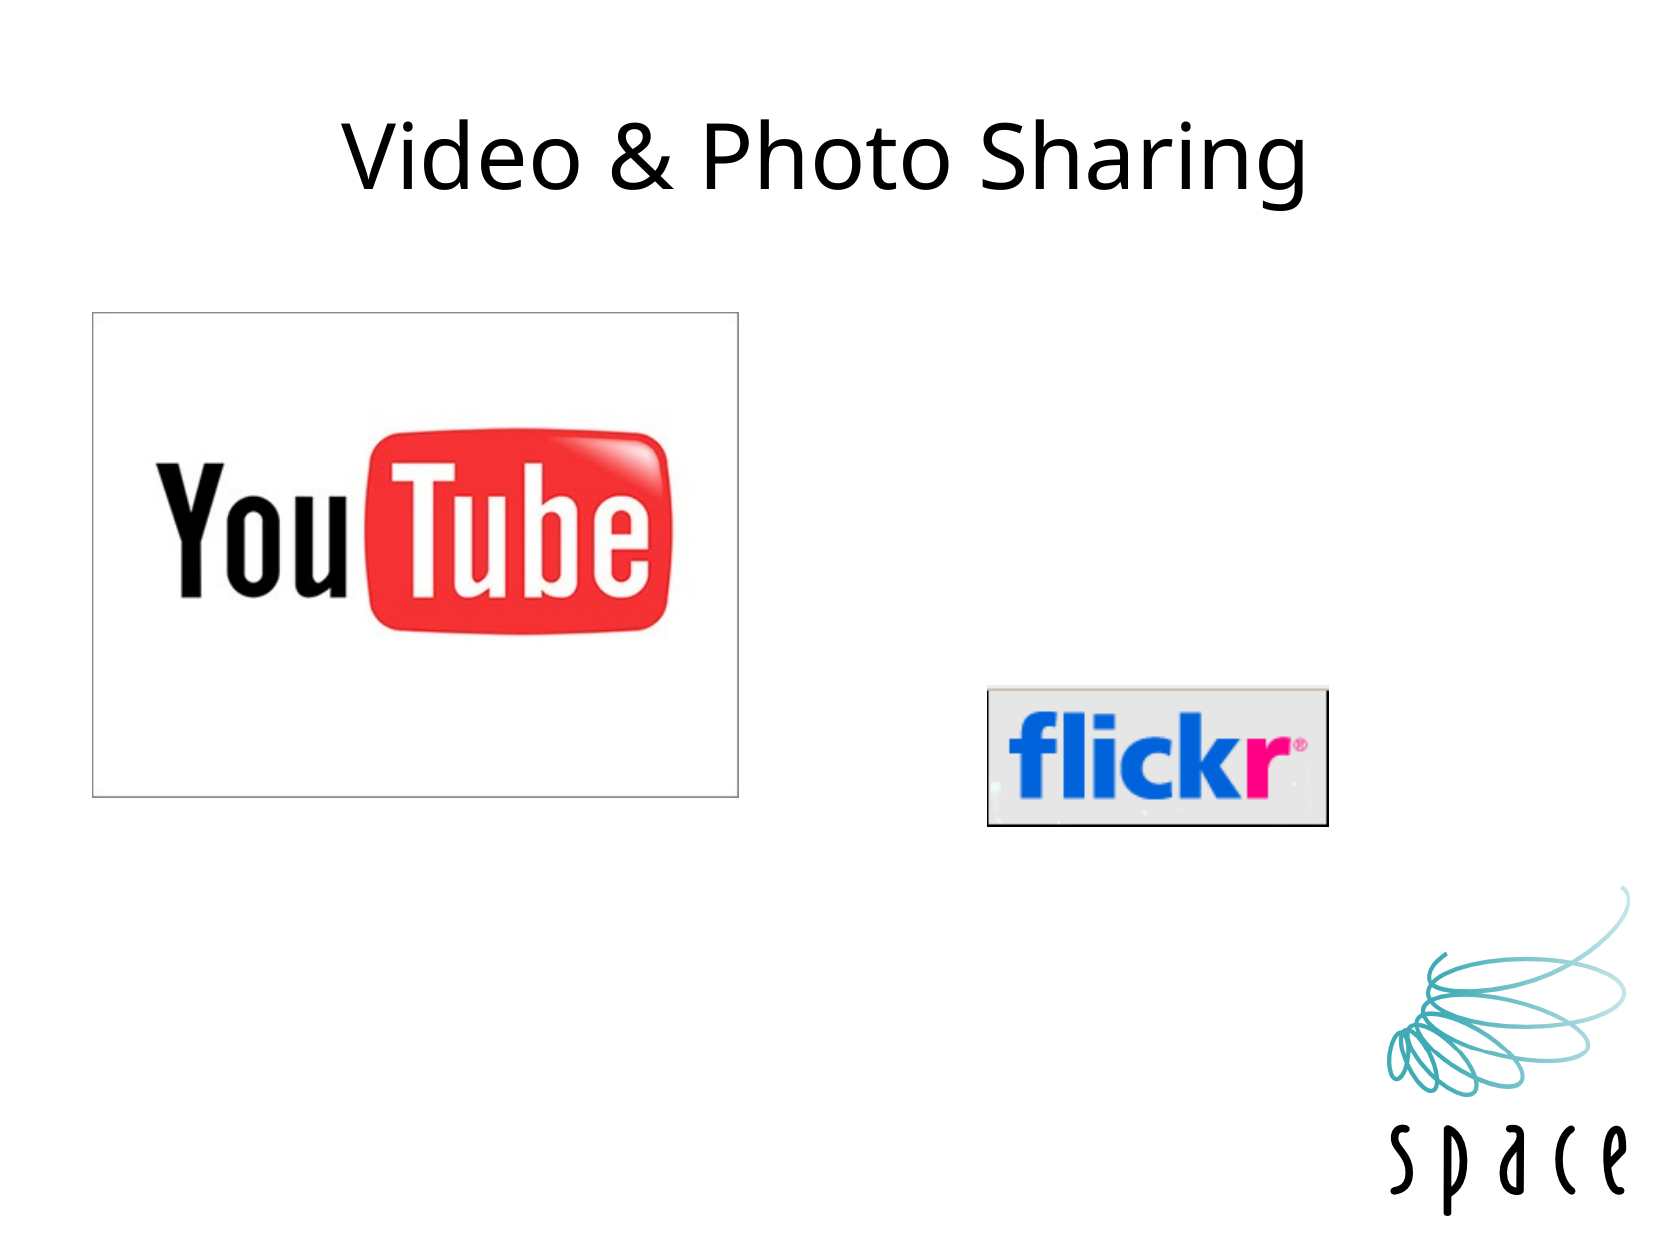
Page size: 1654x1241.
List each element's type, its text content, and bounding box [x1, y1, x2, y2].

picture [987, 685, 1329, 827]
picture [92, 312, 739, 798]
title Video & Photo Sharing [82, 56, 1571, 249]
picture [1387, 885, 1630, 1216]
